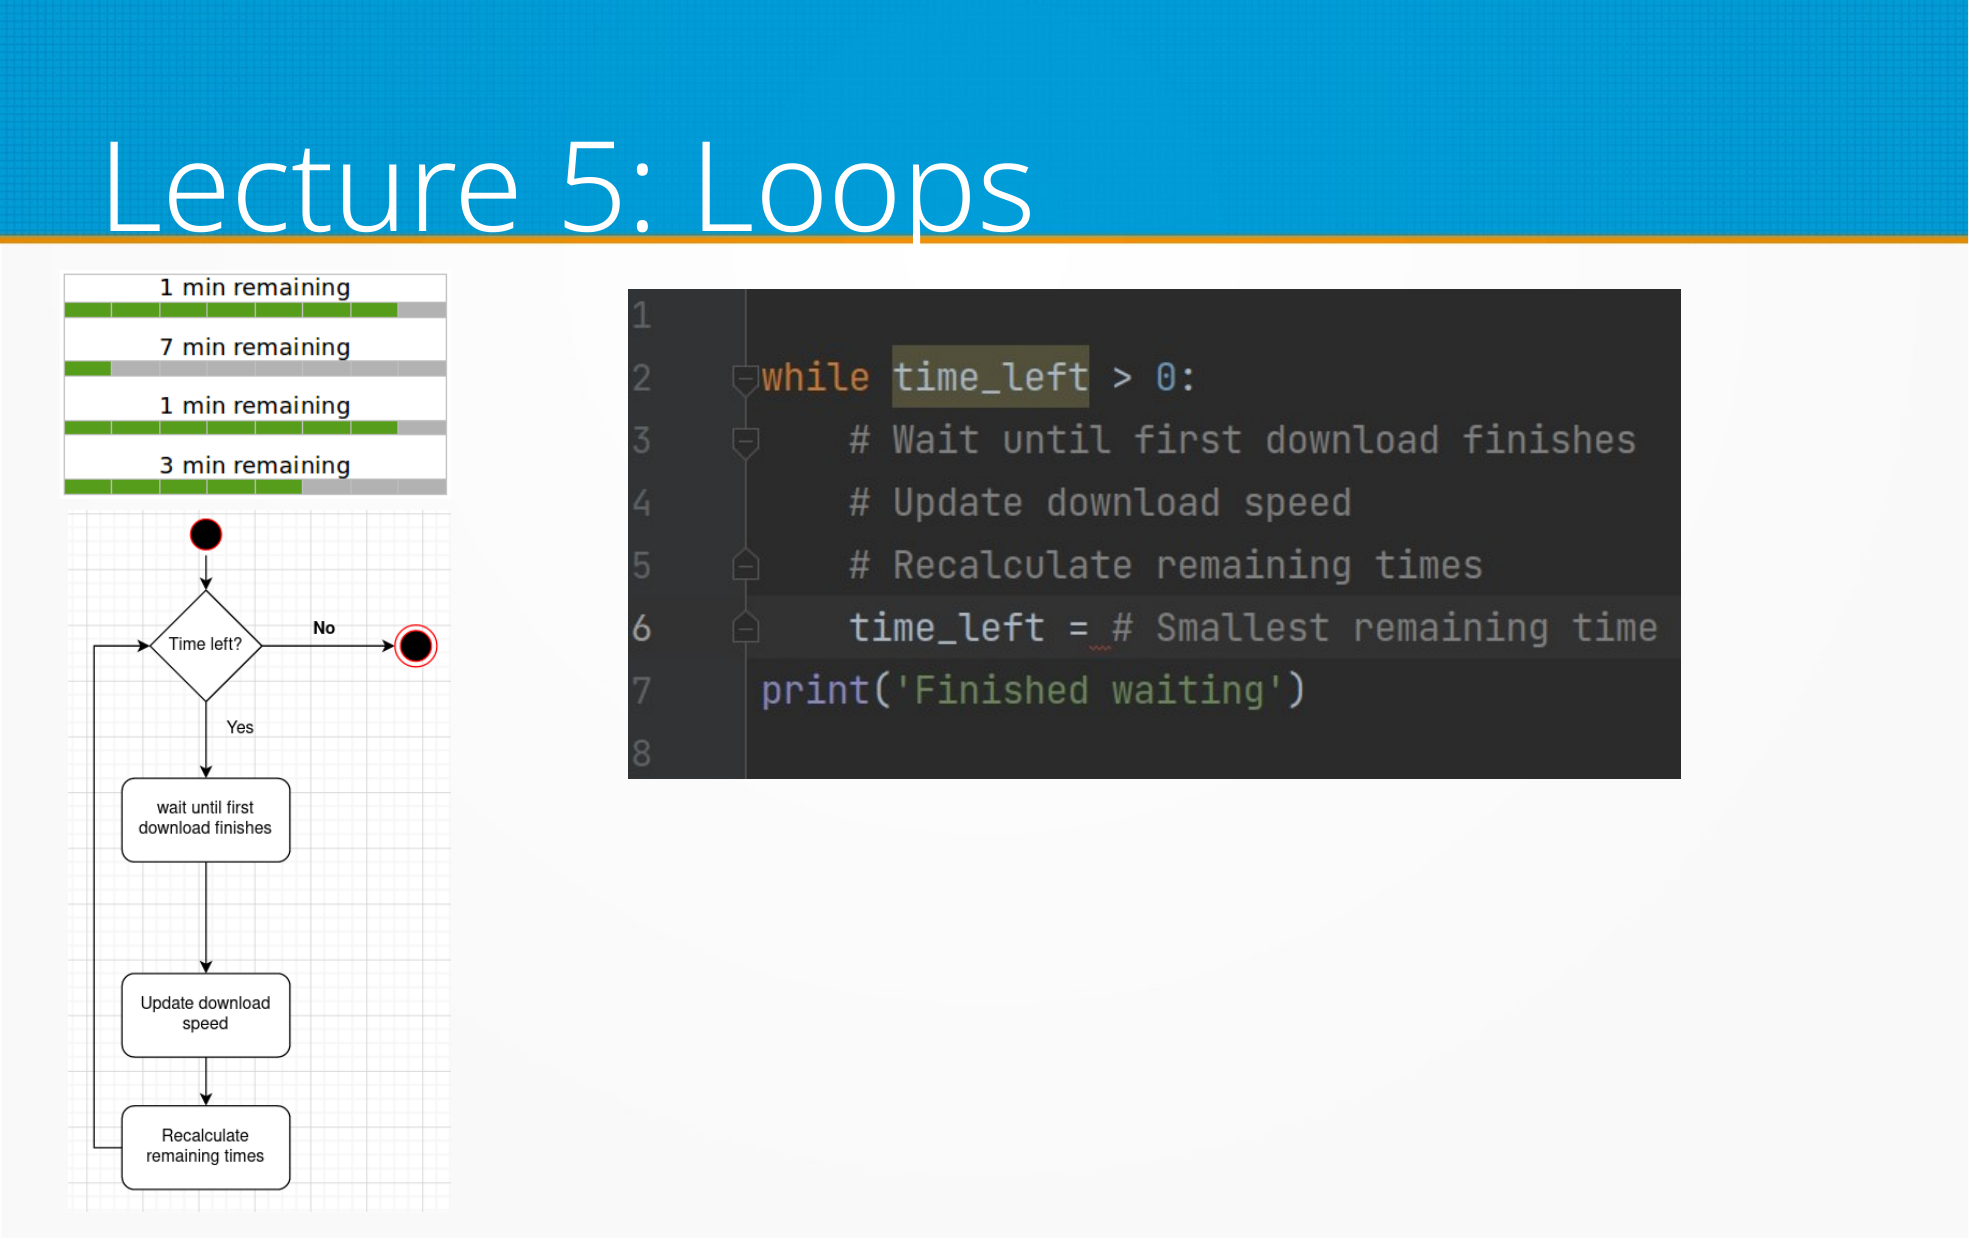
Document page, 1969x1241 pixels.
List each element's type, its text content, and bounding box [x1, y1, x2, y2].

list [98, 290, 1870, 1156]
picture [0, 233, 1969, 1241]
title Lecture 5: Loops [98, 49, 1870, 257]
